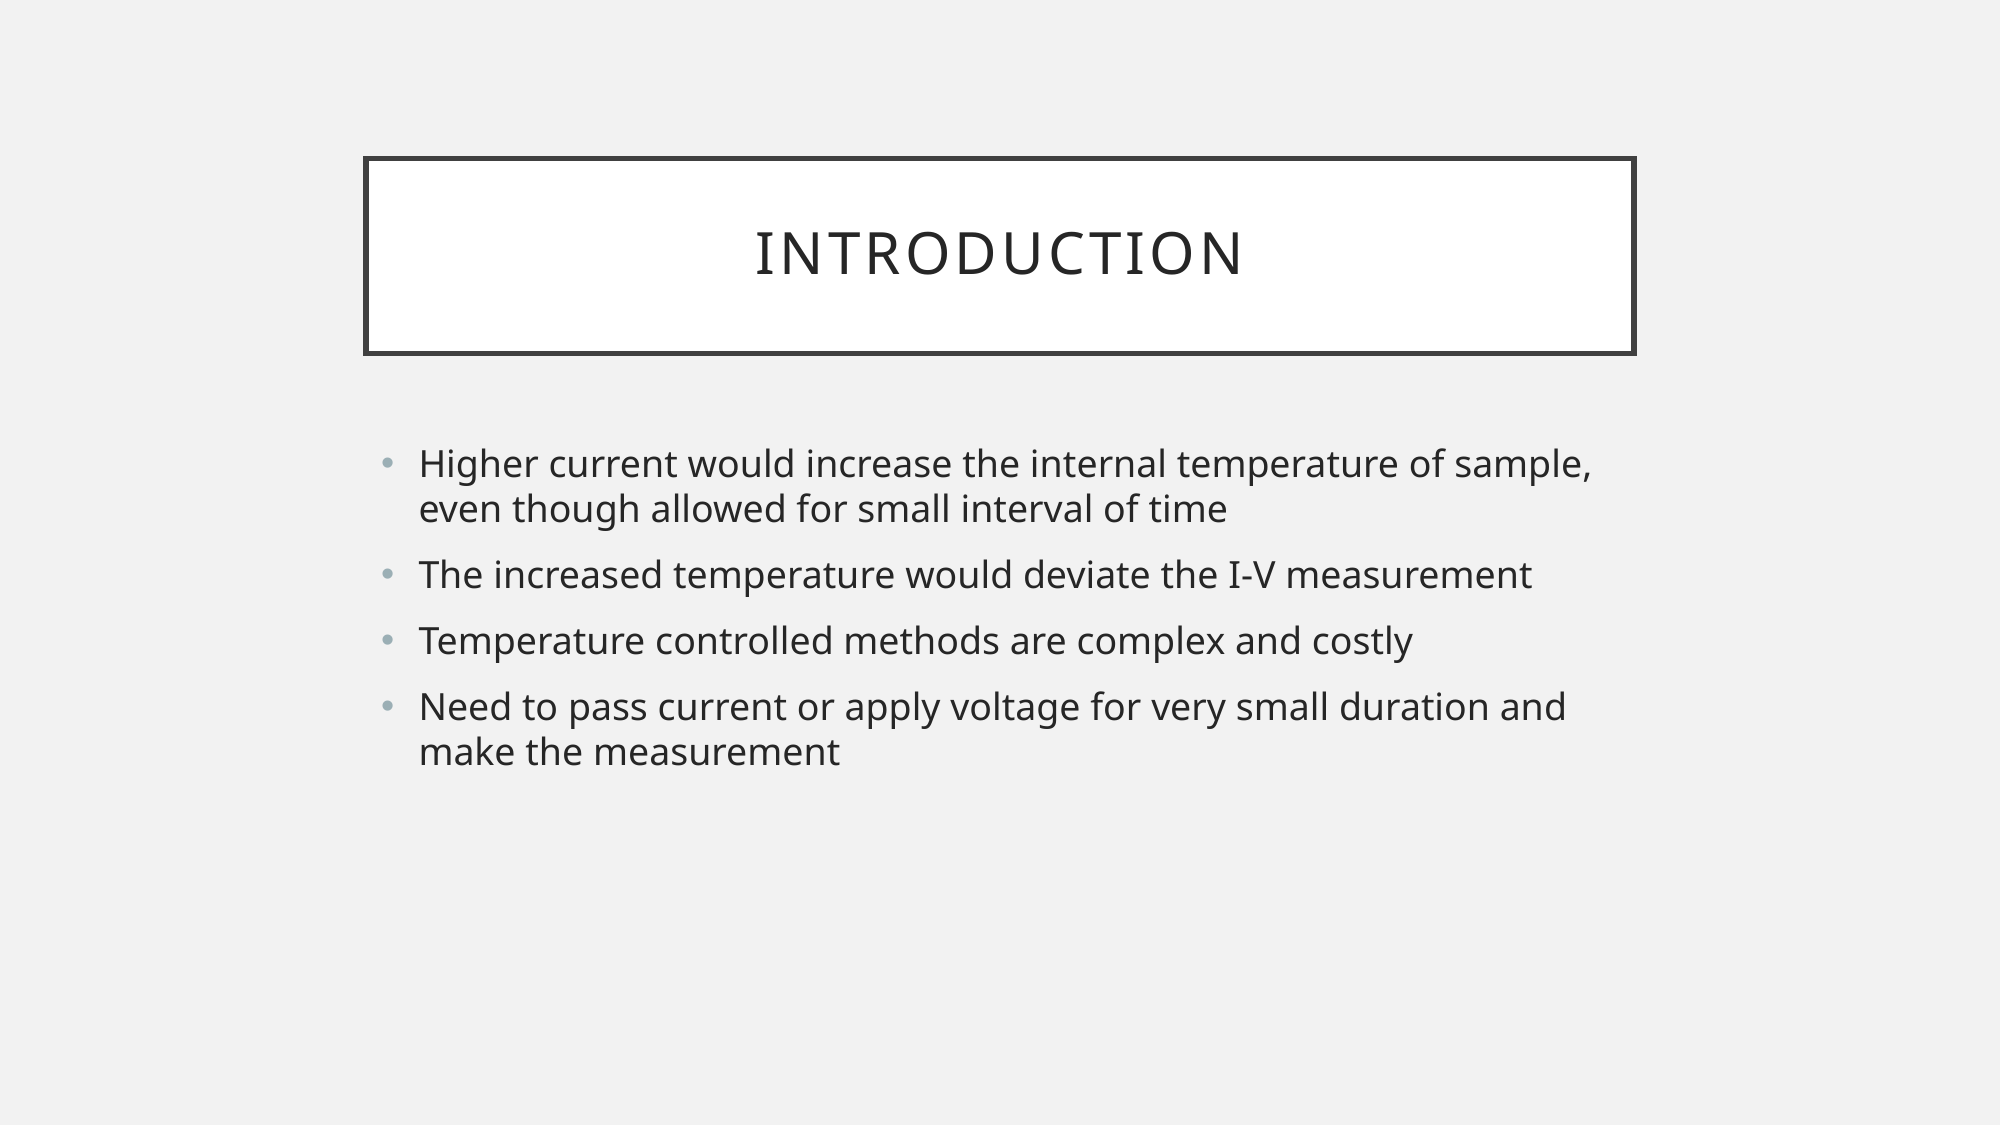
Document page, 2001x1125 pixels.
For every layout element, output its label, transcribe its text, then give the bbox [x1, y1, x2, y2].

list Higher current would increase the internal temperature of sample, even though allowed for small interval of time The increased temperature would deviate the I-V measurement Temperature controlled methods are complex and costly Need to pass current or apply voltage for very small duration and make the measurement [366, 432, 1634, 942]
title introduction [366, 158, 1634, 354]
